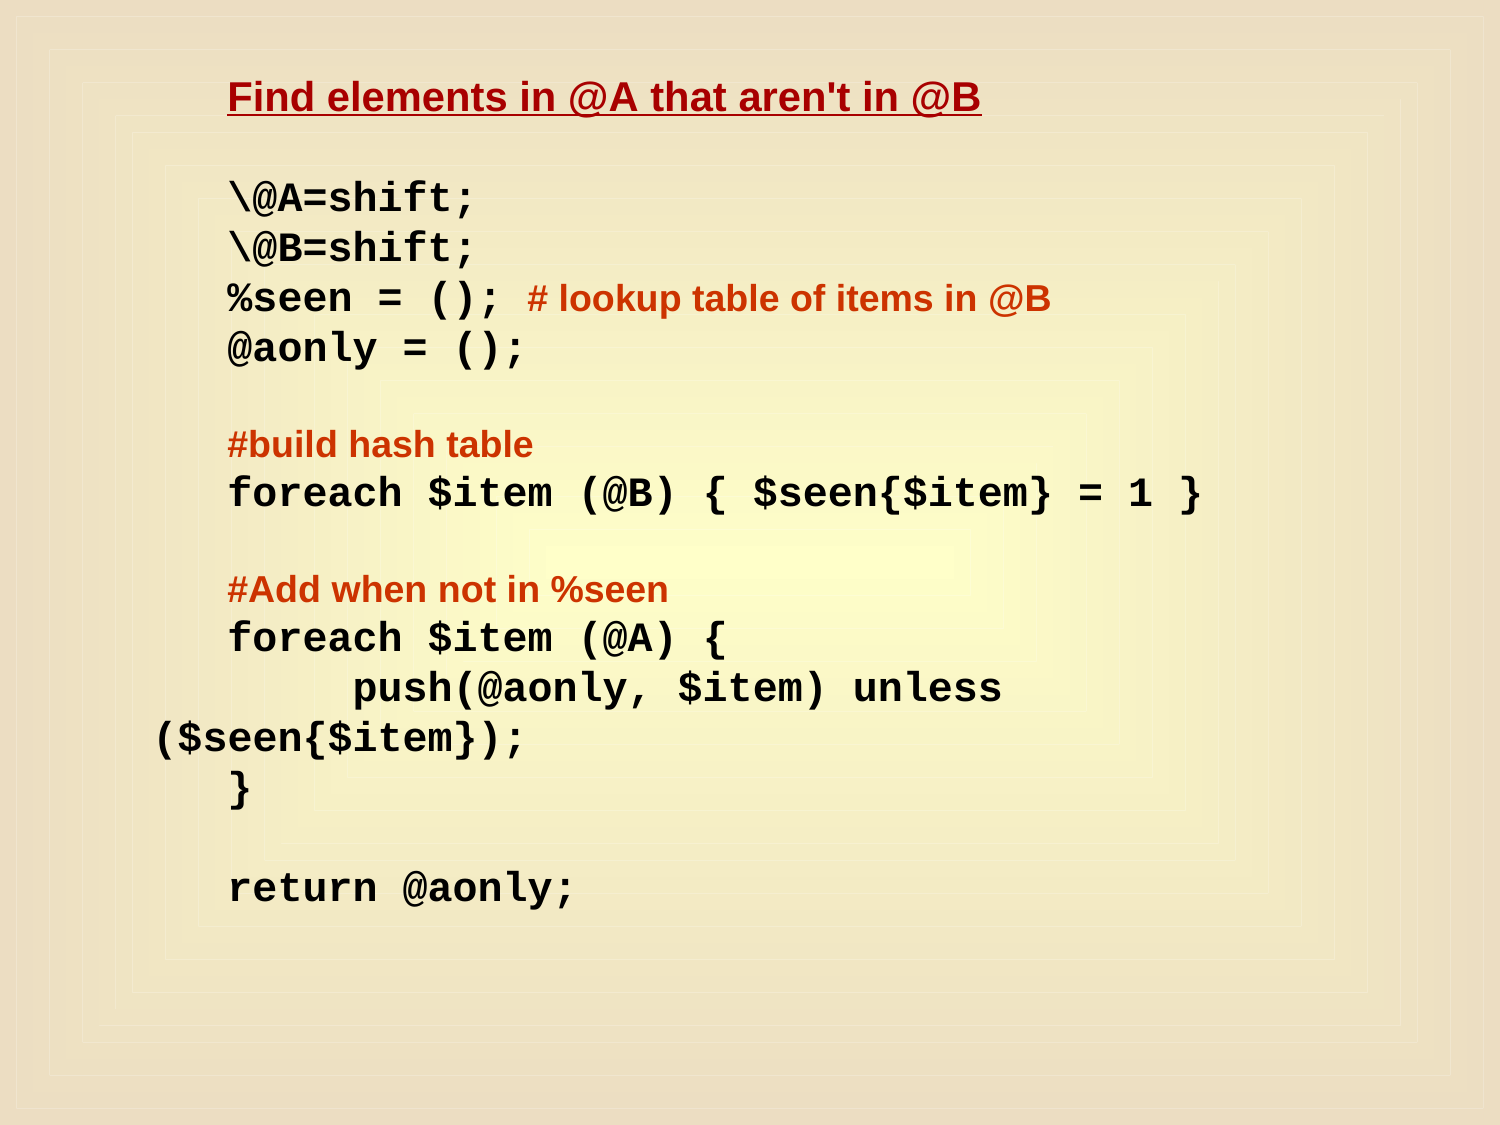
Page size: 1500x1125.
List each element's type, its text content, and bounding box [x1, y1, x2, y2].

text_box Find elements in @A that aren't in @B \@A=shift; \@B=shift; %seen = (); # lookup table of items in @B @aonly = (); #build hash table foreach $item (@B) { $seen{$item} = 1 } #Add when not in %seen foreach $item (@A) { push(@aonly, $item) unless ($seen{$item}); } return @aonly; [137, 87, 1343, 983]
text_box Find elements in @A that aren't in @B \@A=shift; \@B=shift; %seen = (); # lookup table of items in @B @aonly = (); #build hash table foreach $item (@B) { $seen{$item} = 1 } #Add when not in %seen foreach $item (@A) { push(@aonly, $item) unless ($seen{$item}); } return @aonly; [573, 87, 918, 114]
